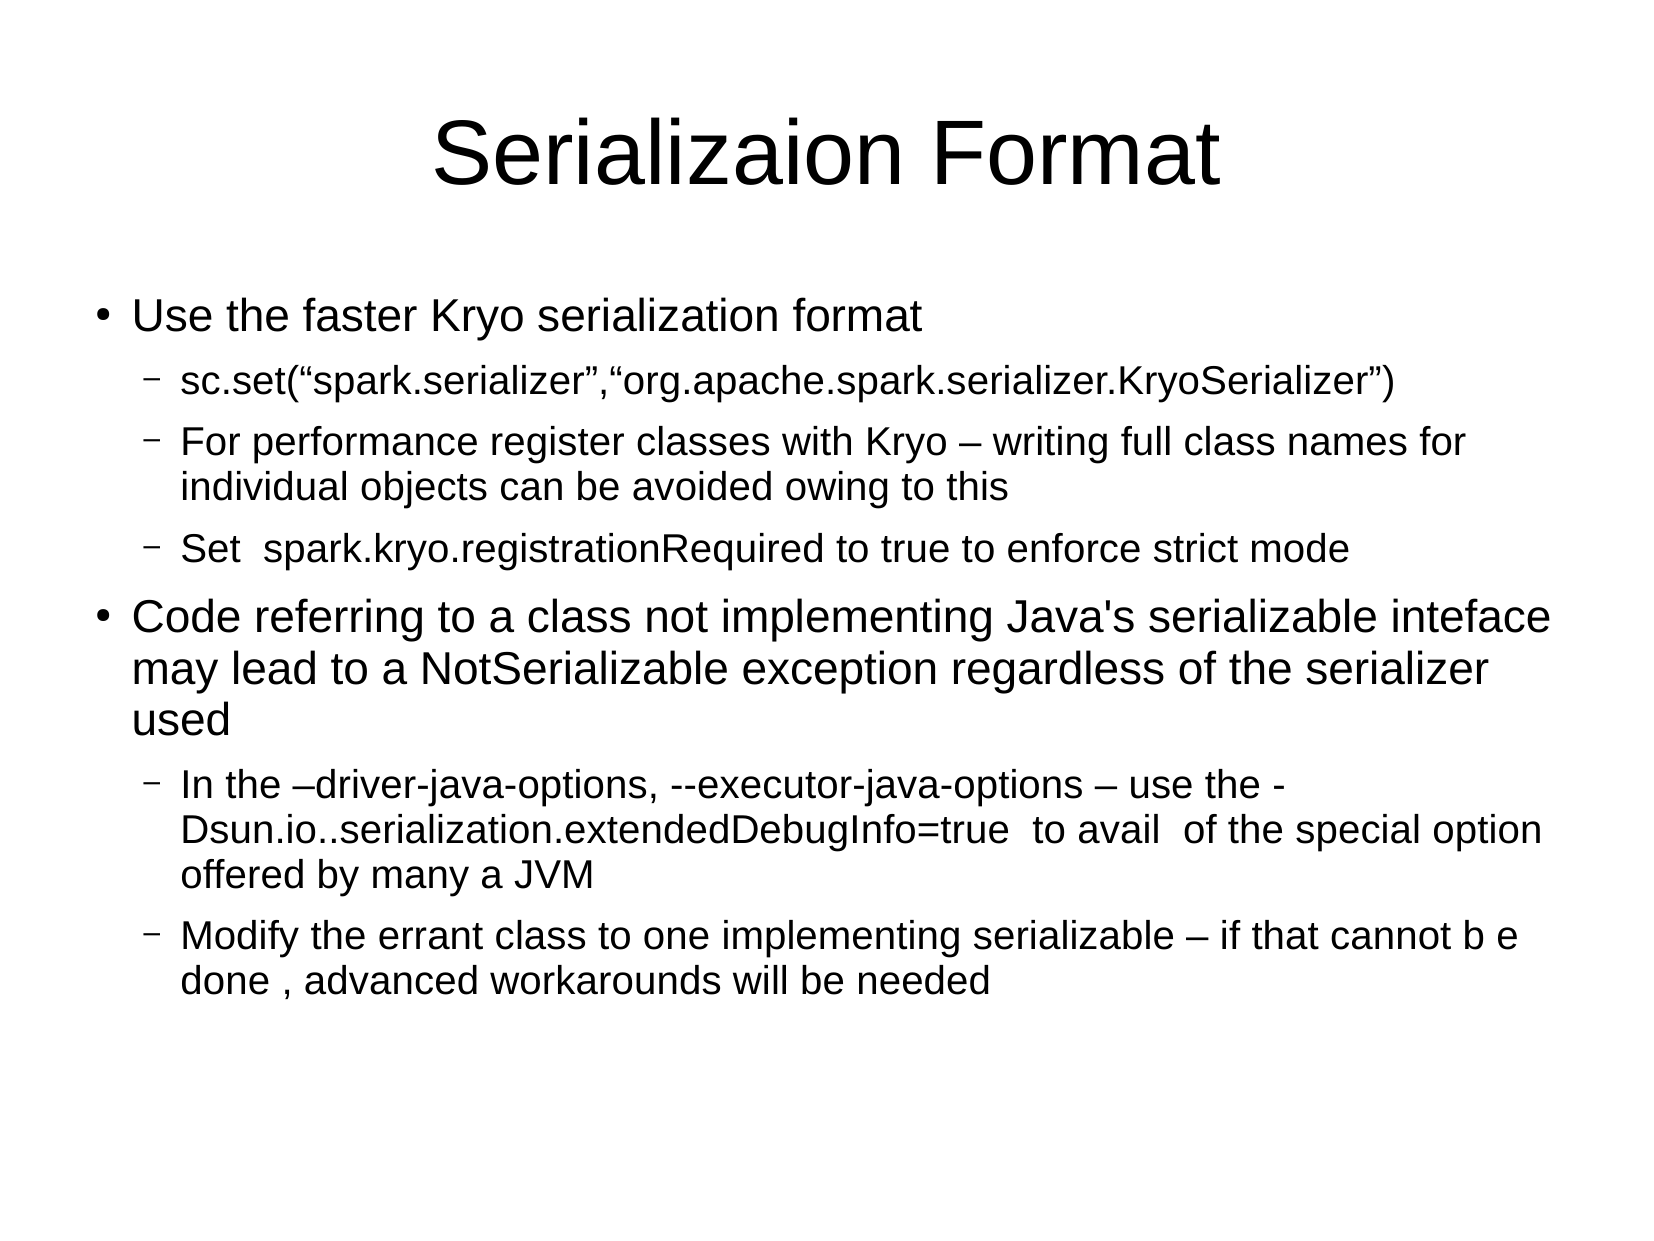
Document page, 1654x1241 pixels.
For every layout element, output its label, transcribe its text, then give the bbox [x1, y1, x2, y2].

list Use the faster Kryo serialization format sc.set(“spark.serializer”,“org.apache.spark.serializer.KryoSerializer”) For performance register classes with Kryo – writing full class names for individual objects can be avoided owing to this Set spark.kryo.registrationRequired to true to enforce strict mode Code referring to a class not implementing Java's serializable inteface may lead to a NotSerializable exception regardless of the serializer used In the –driver-java-options, --executor-java-options – use the -Dsun.io..serialization.extendedDebugInfo=true to avail of the special option offered by many a JVM Modify the errant class to one implementing serializable – if that cannot b e done , advanced workarounds will be needed [82, 290, 1571, 1010]
title Serializaion Format [82, 49, 1571, 257]
